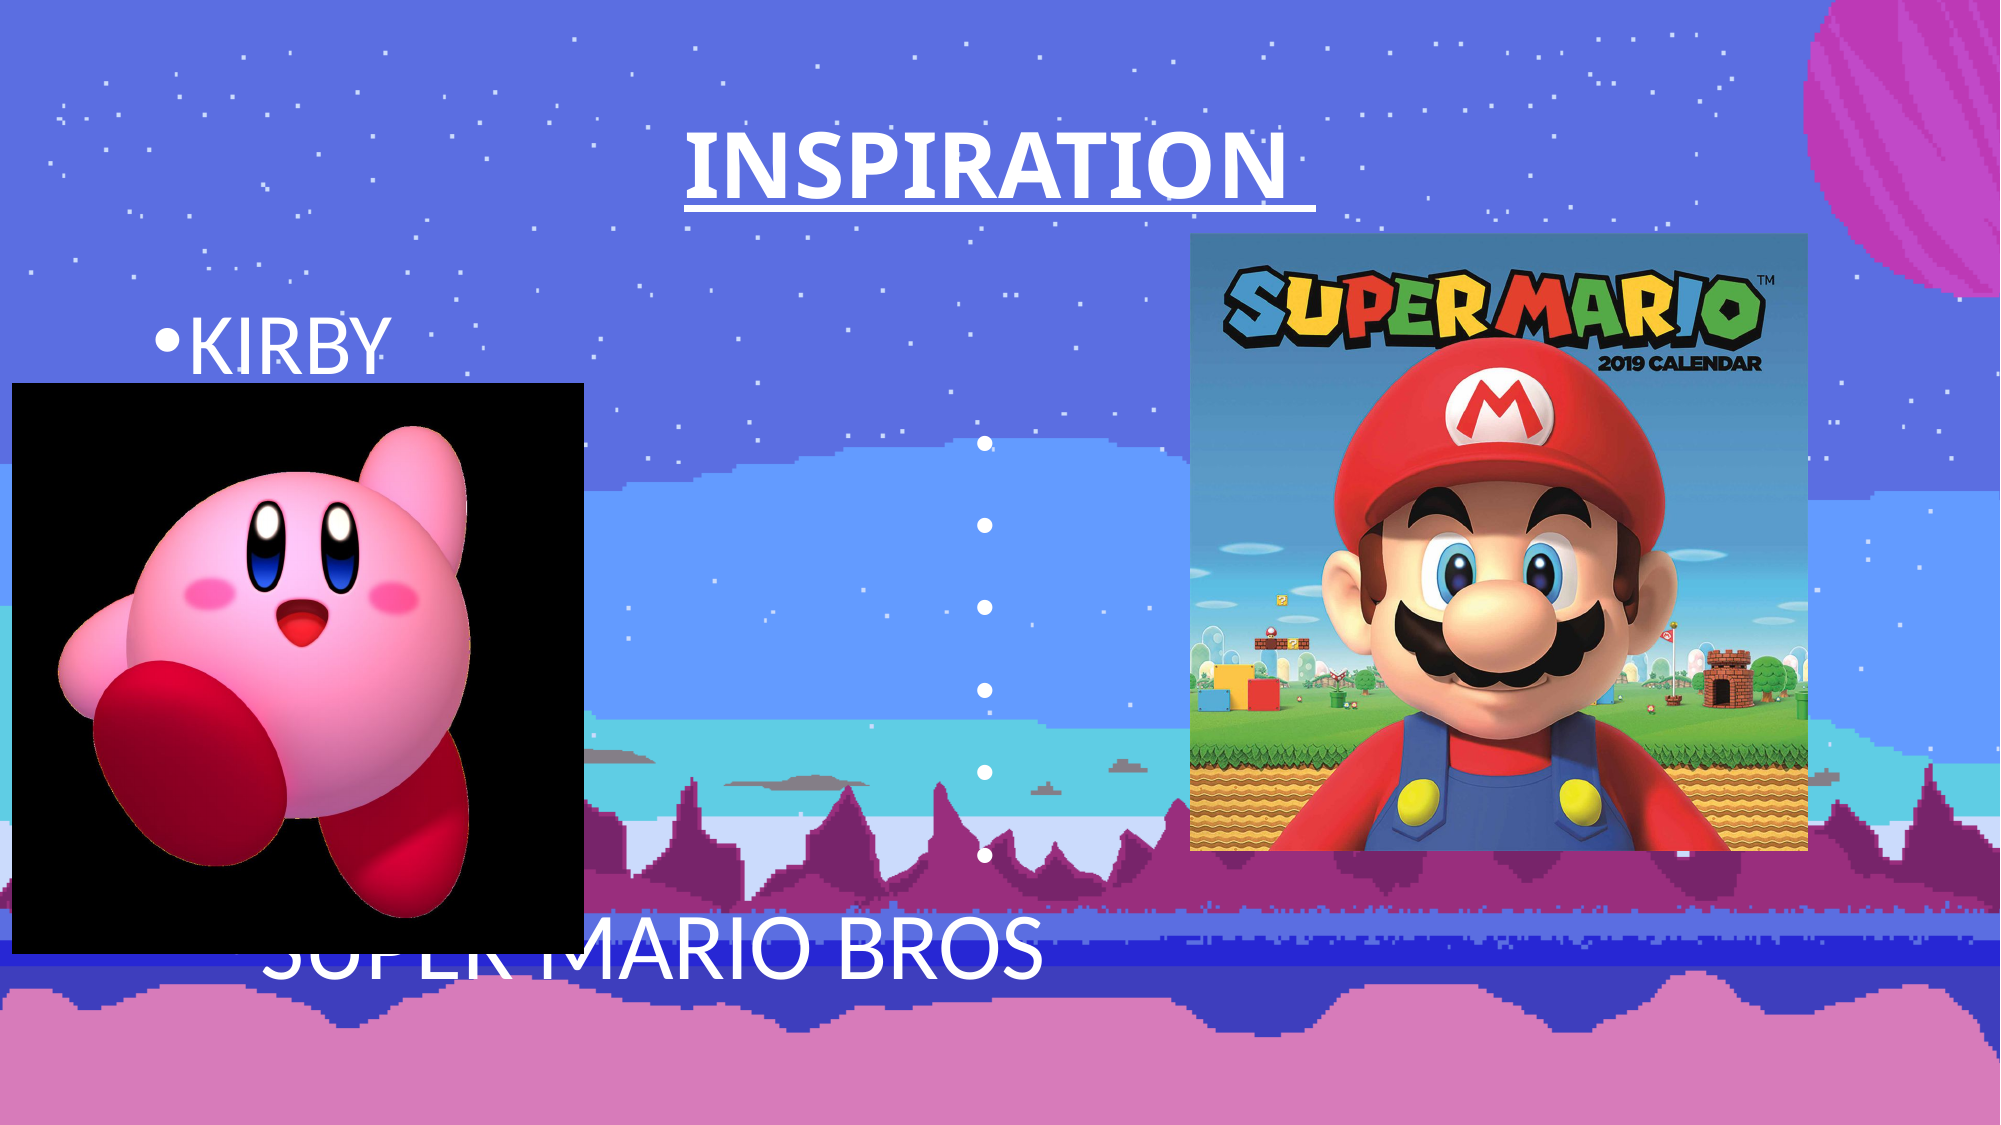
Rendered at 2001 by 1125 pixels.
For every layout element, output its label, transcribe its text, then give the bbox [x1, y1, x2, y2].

list KIRBY SUPER MARIO BROS [137, 299, 1863, 1014]
title INSPIRATION [137, 59, 1863, 278]
picture [0, 0, 2000, 1125]
